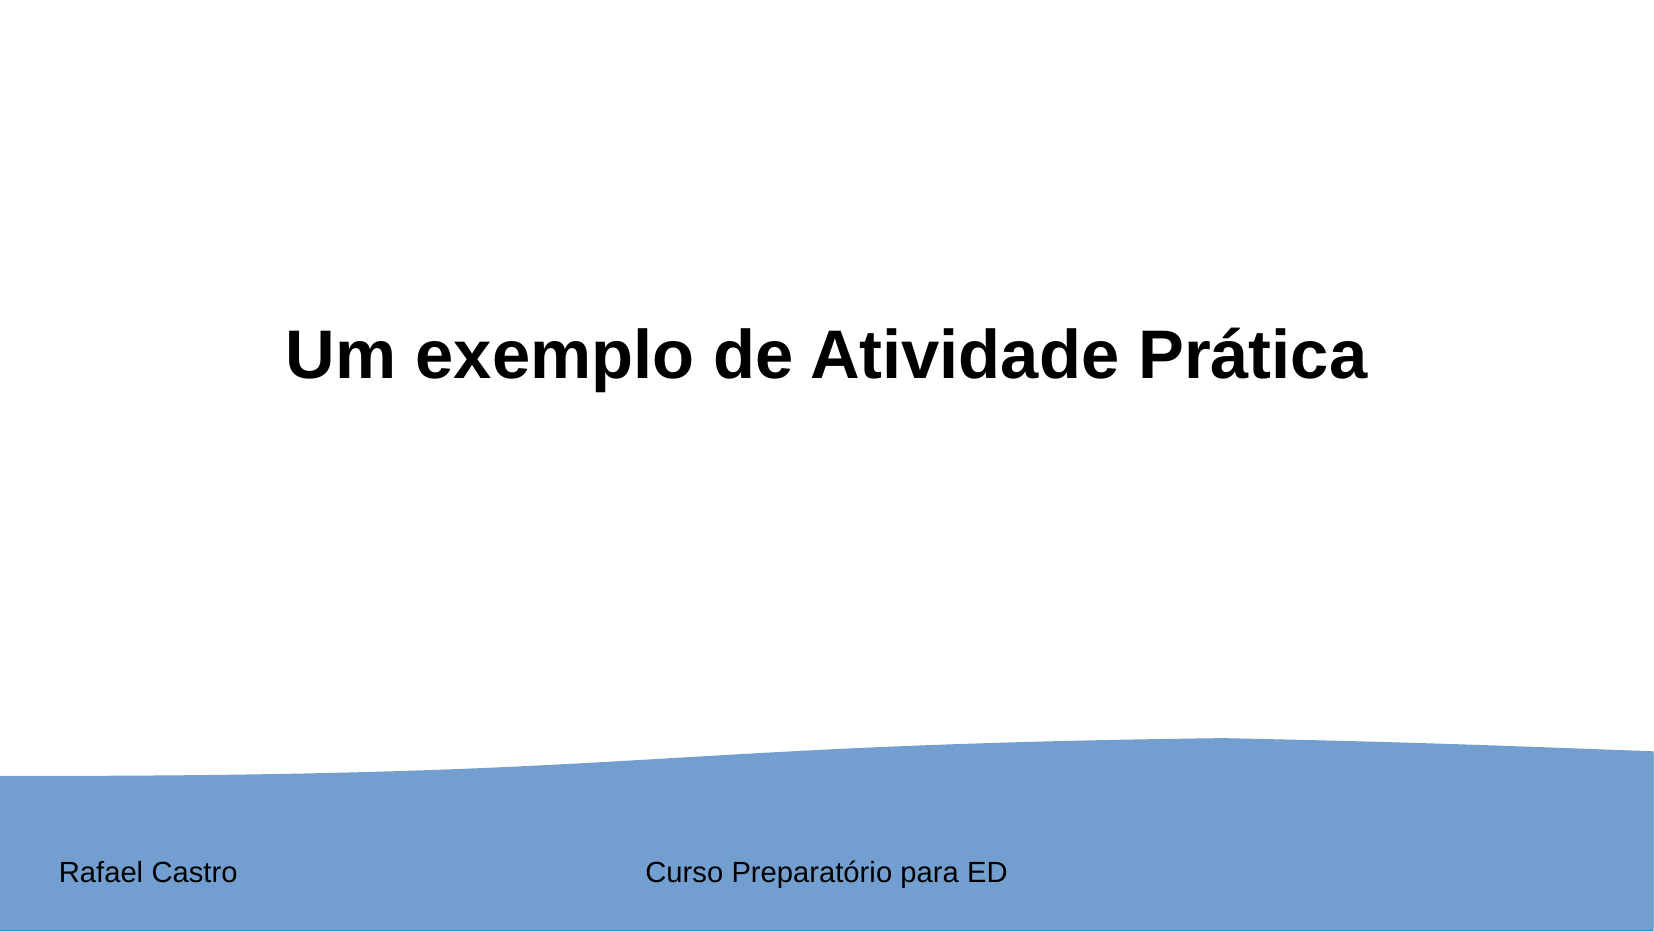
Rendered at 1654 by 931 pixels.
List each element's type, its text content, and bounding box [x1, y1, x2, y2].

title Um exemplo de Atividade Prática [88, 265, 1565, 443]
